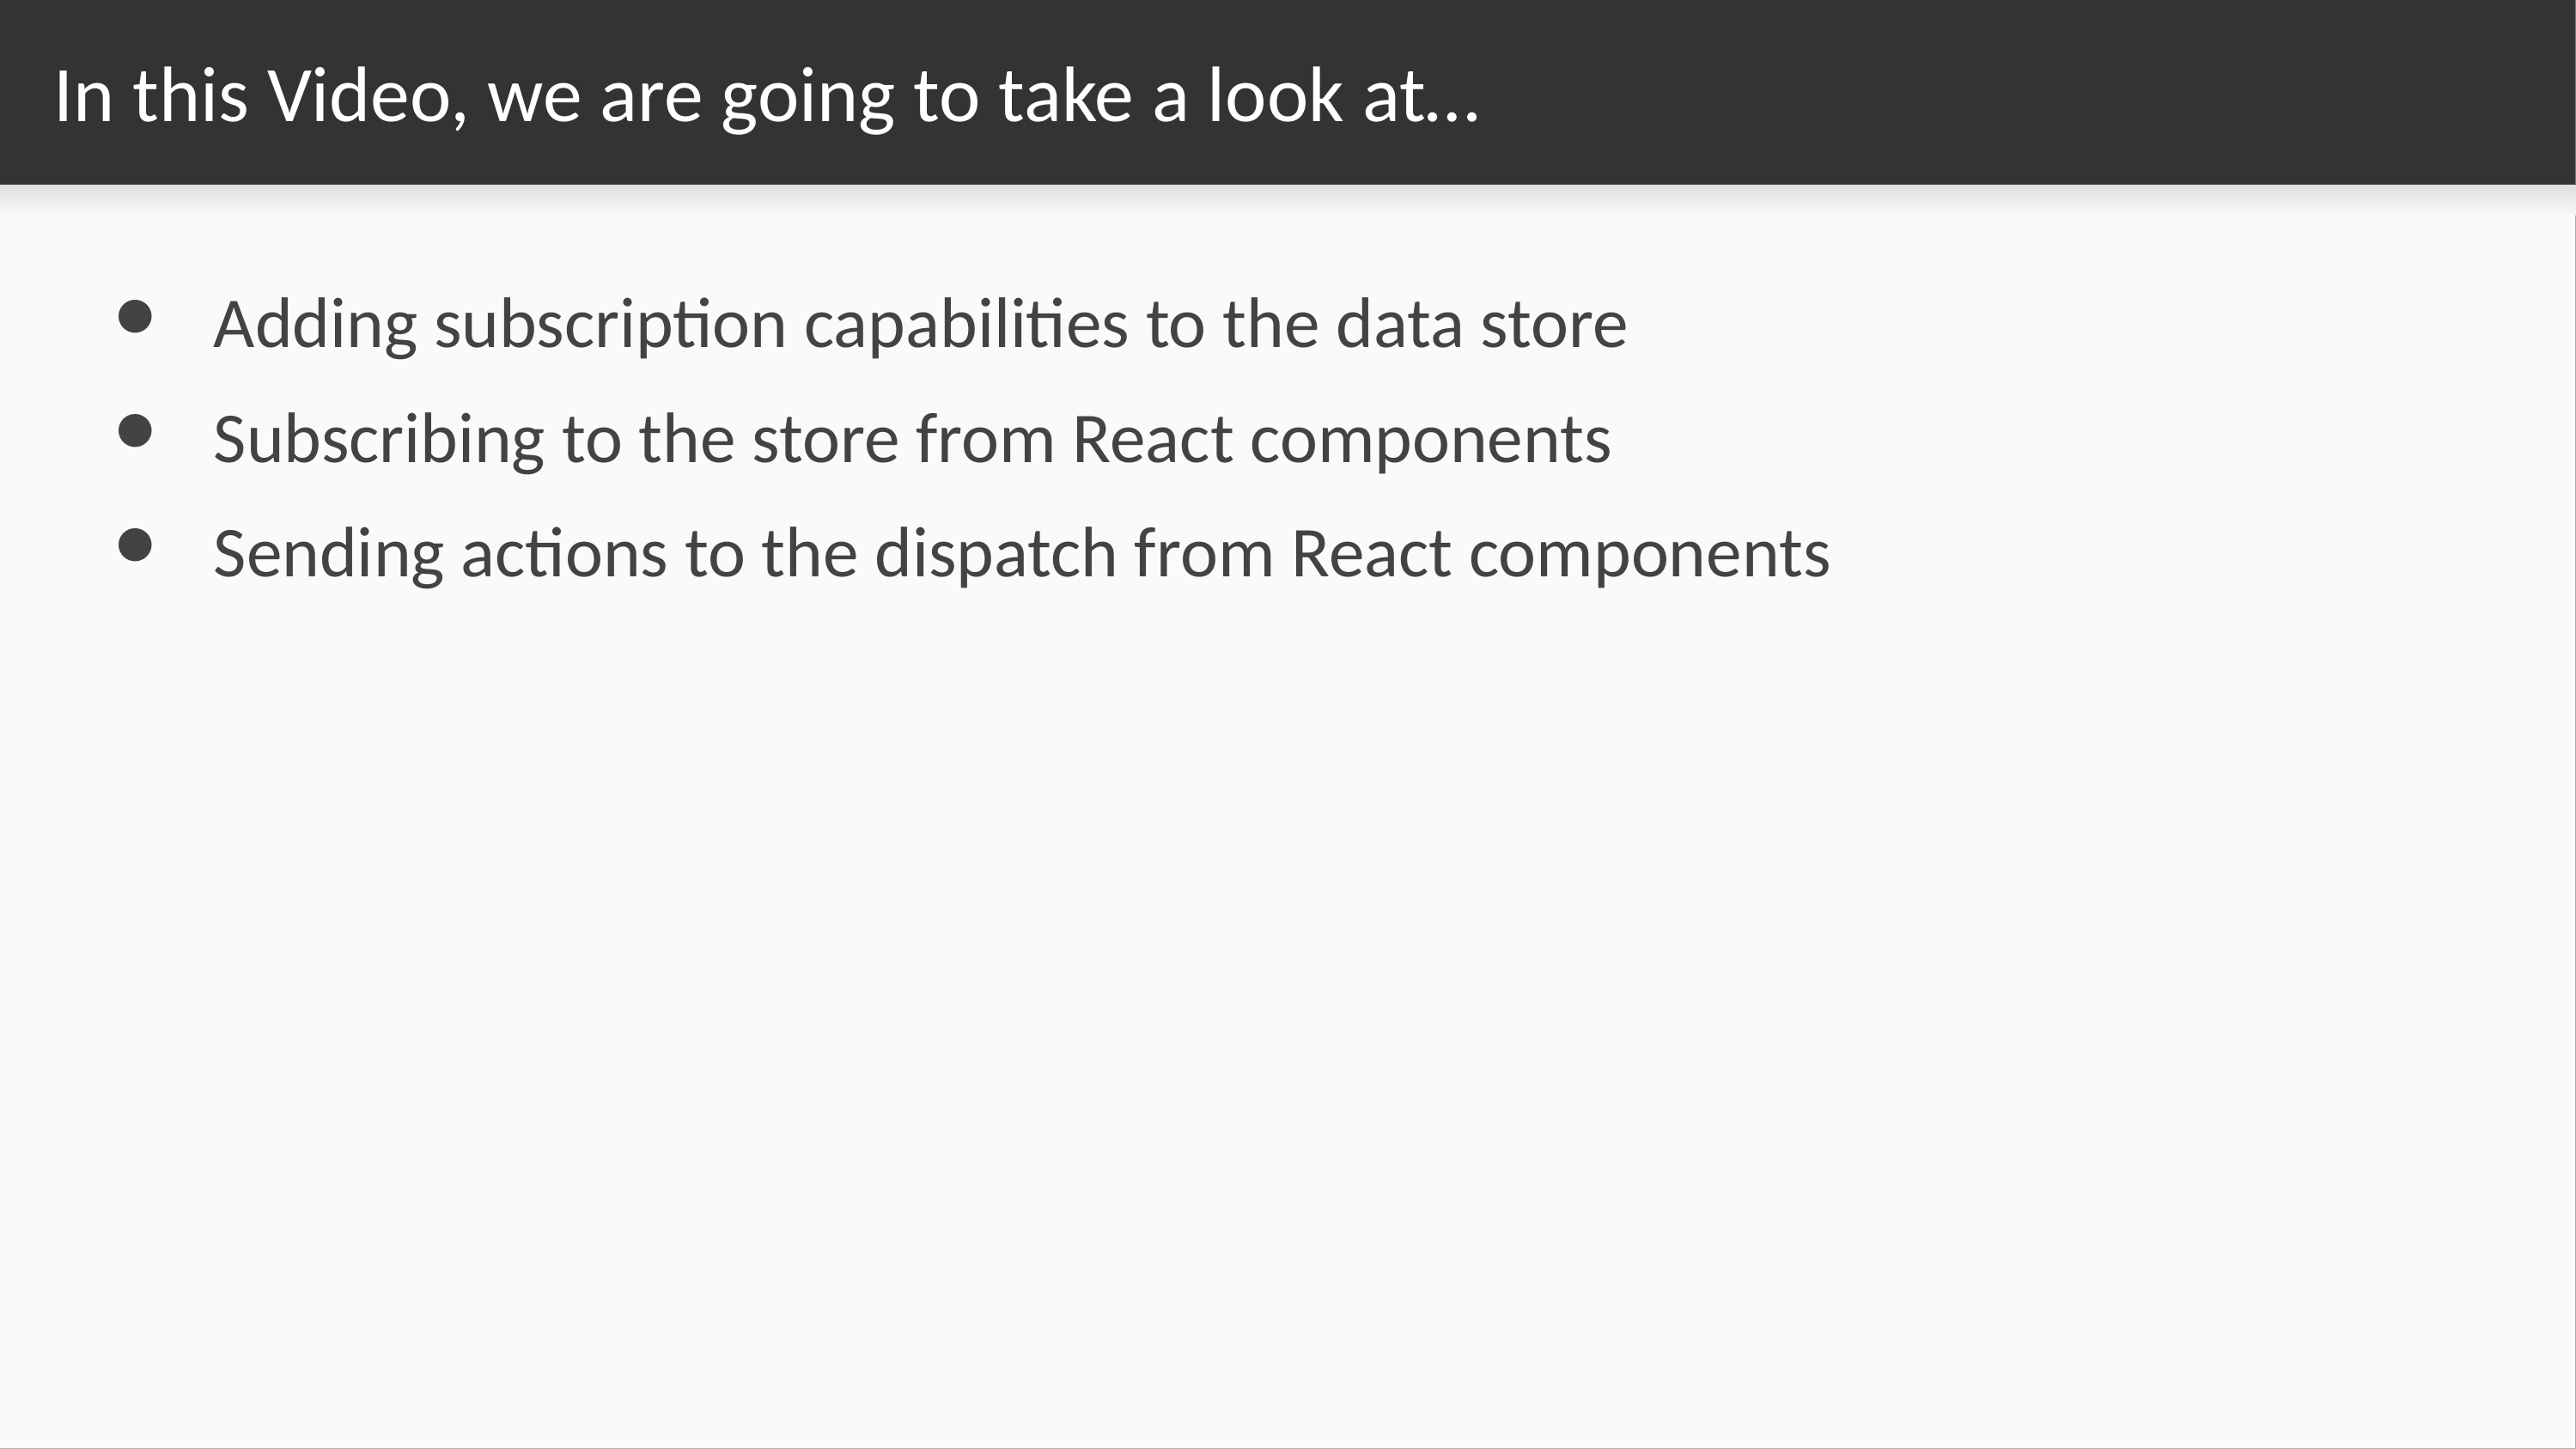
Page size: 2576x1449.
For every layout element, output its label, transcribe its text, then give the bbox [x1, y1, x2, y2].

list Adding subscription capabilities to the data store Subscribing to the store from React components Sending actions to the dispatch from React components [59, 250, 2514, 1384]
title In this Video, we are going to take a look at… [27, 4, 2514, 175]
